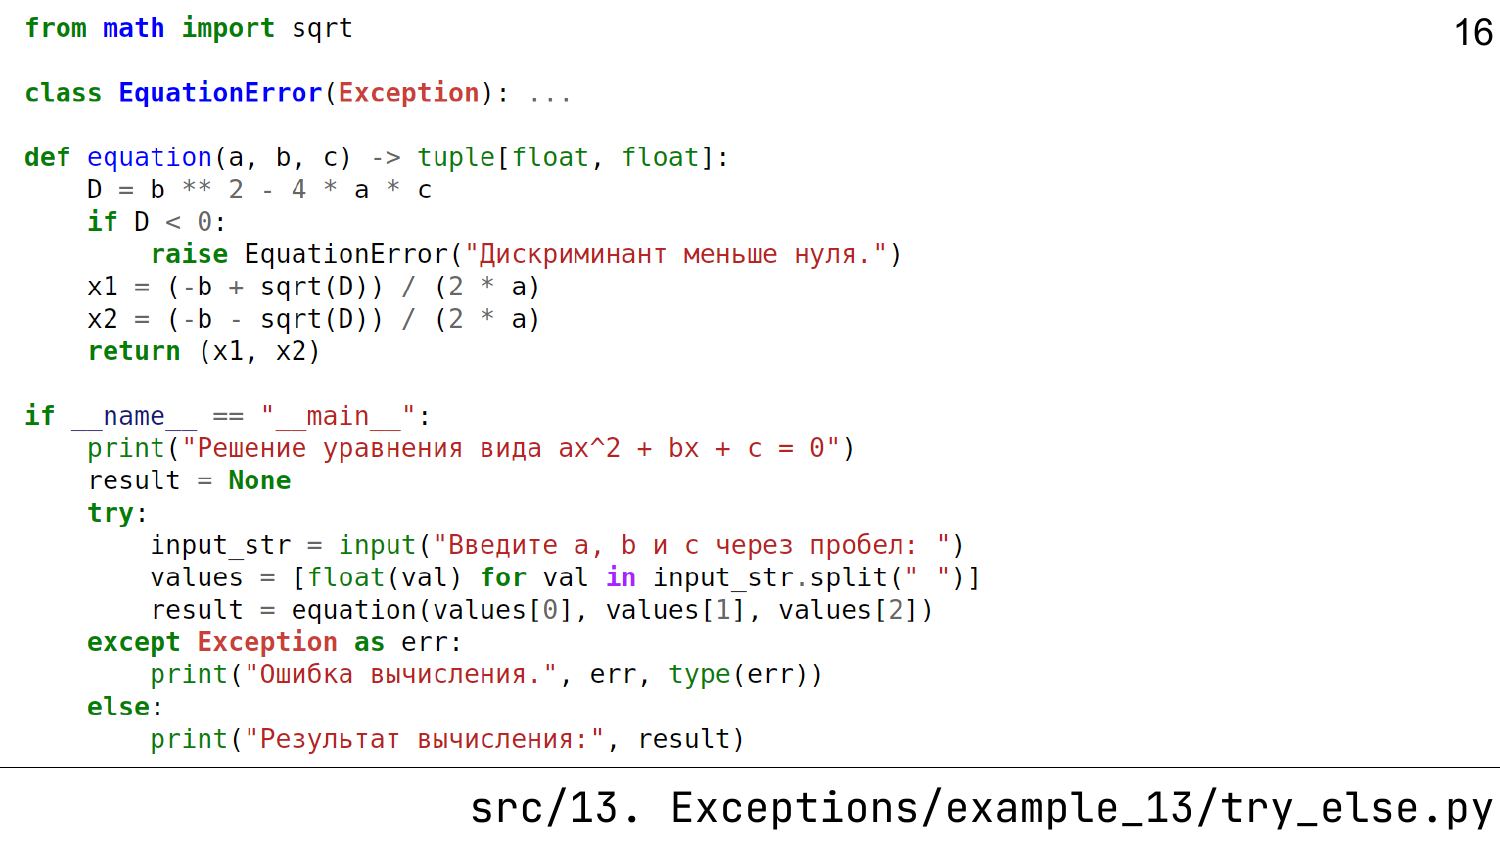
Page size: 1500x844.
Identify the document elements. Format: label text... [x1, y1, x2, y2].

title src/13. Exceptions/example_13/try_else.py [6, 773, 1495, 843]
picture [17, 7, 995, 762]
